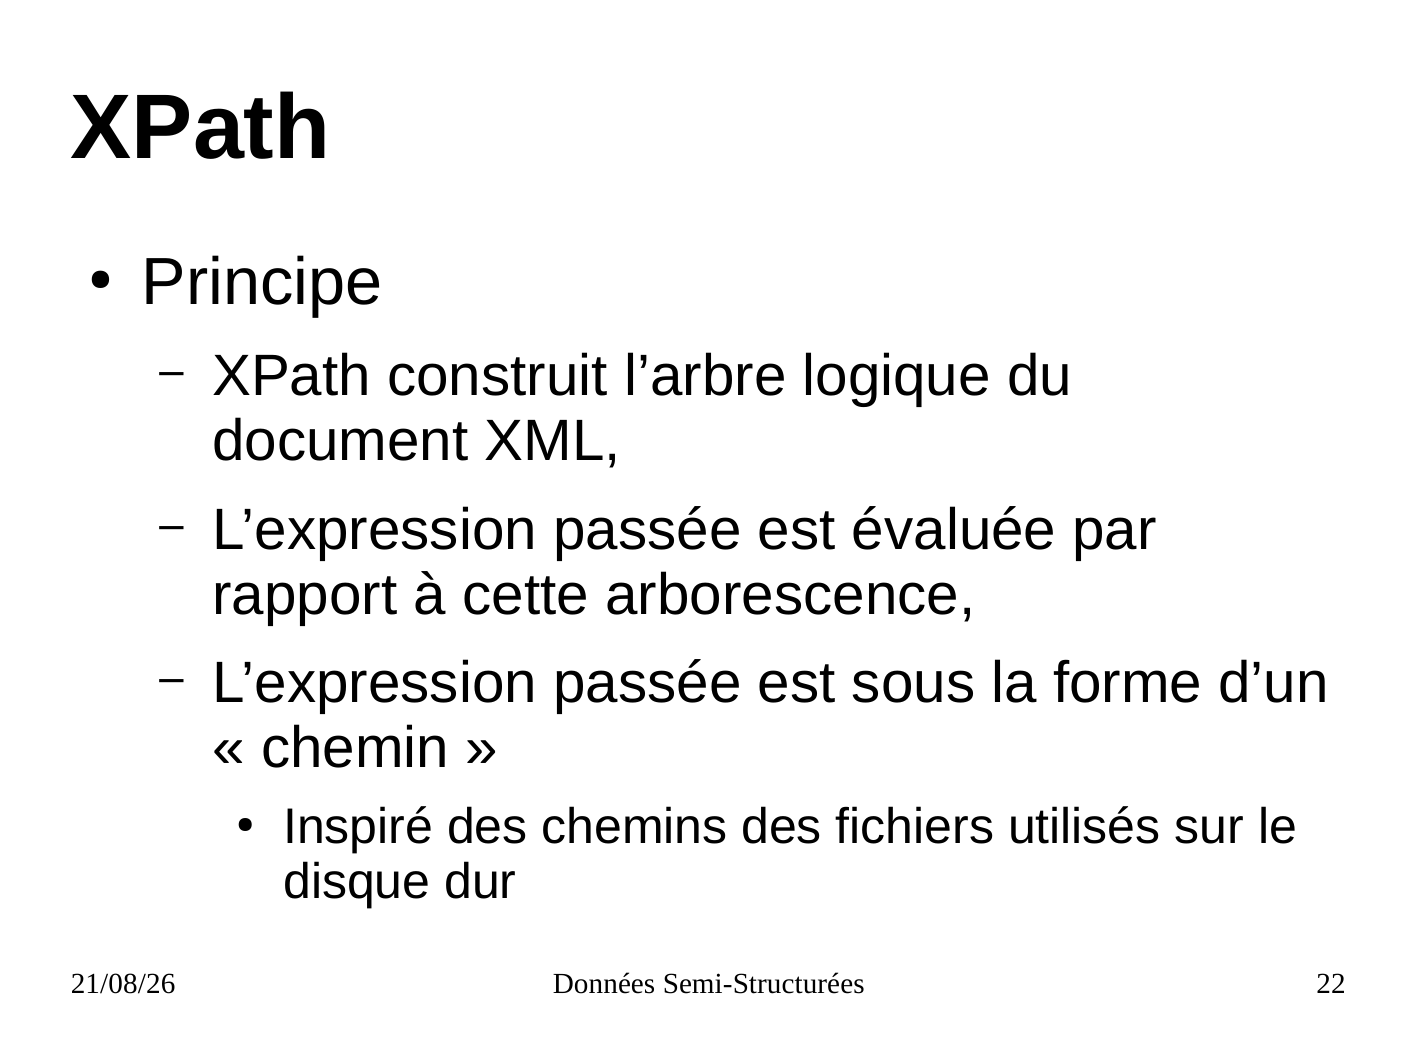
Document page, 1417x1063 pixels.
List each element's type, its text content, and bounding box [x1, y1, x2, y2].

title XPath [70, 42, 1346, 212]
list Principe XPath construit l’arbre logique du document XML, L’expression passée est évaluée par rapport à cette arborescence, L’expression passée est sous la forme d’un « chemin » Inspiré des chemins des fichiers utilisés sur le disque dur [70, 244, 1346, 925]
